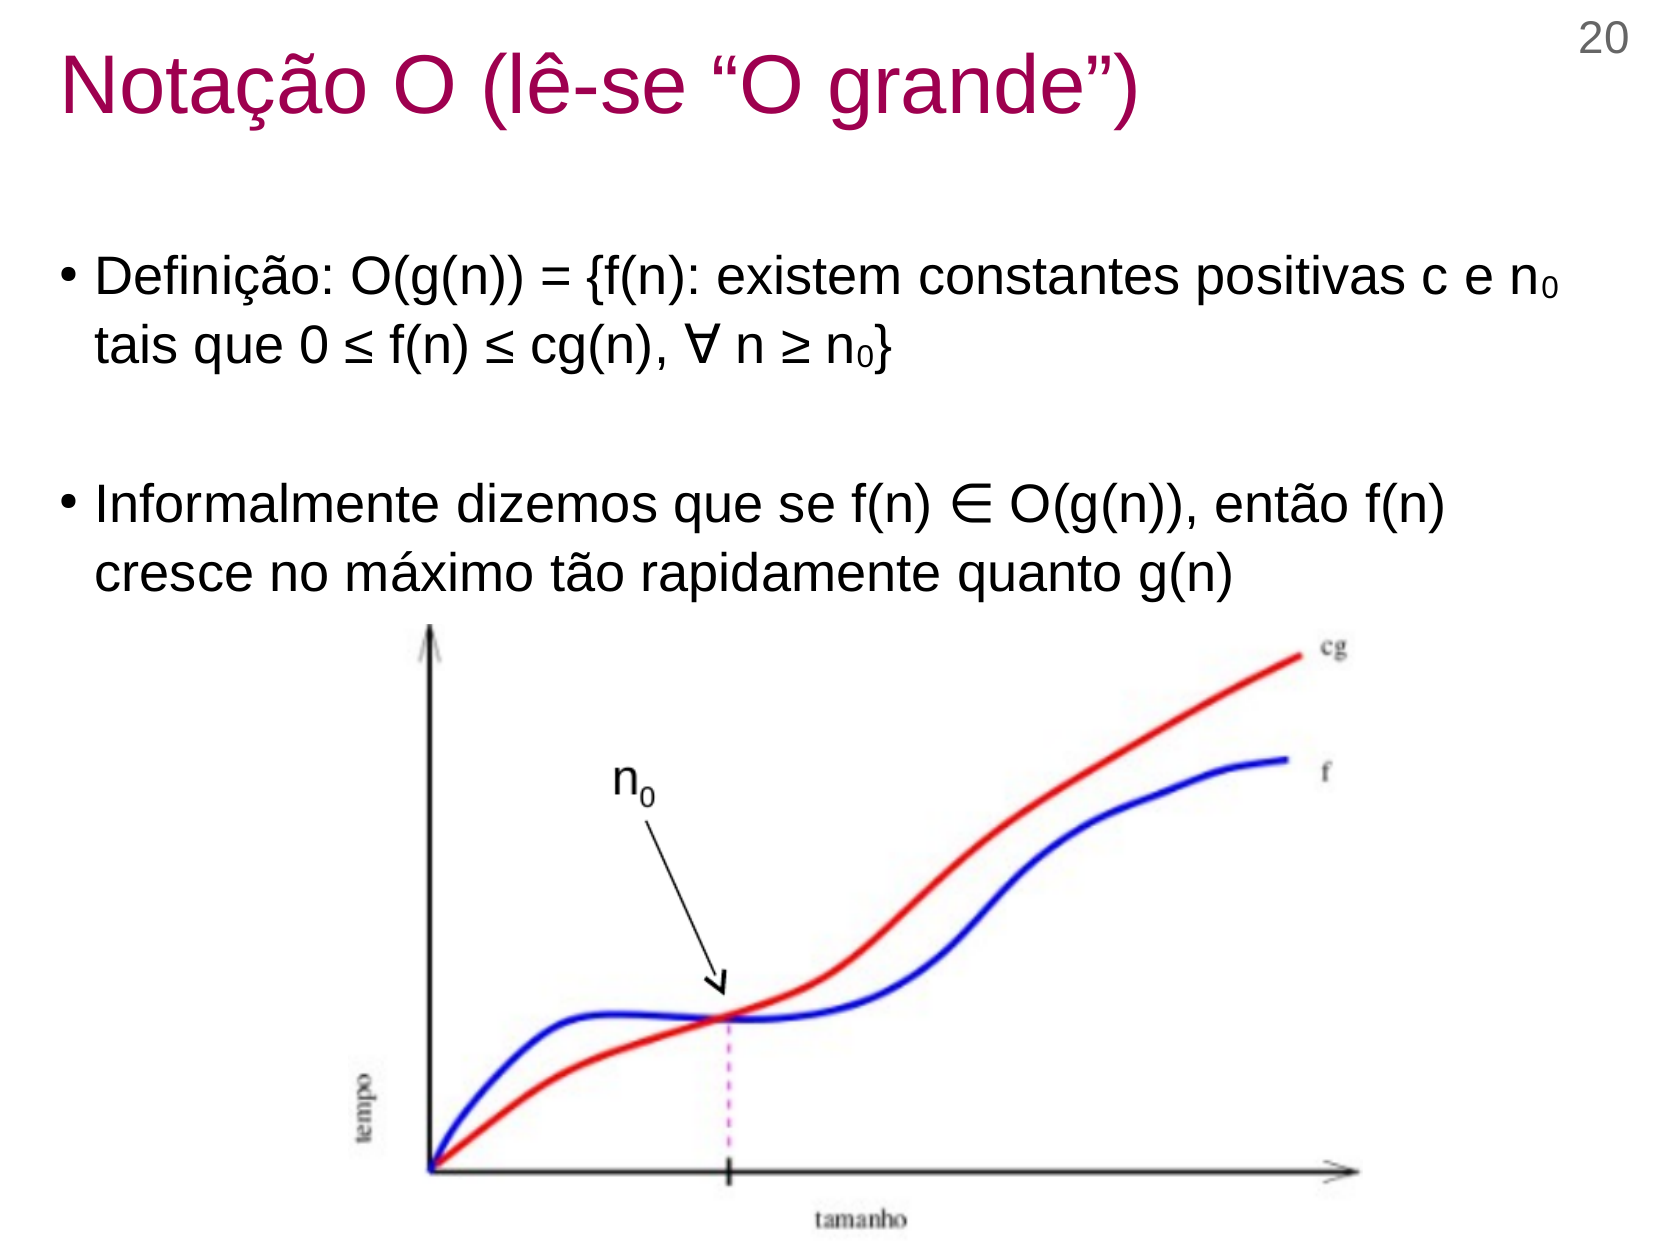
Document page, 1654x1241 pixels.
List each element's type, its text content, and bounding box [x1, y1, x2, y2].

list Definição: O(g(n)) = {f(n): existem constantes positivas c e n0 tais que 0 ≤ f(n) ≤ cg(n), ∀ n ≥ n0} Informalmente dizemos que se f(n) ∈ O(g(n)), então f(n) cresce no máximo tão rapidamente quanto g(n) [59, 236, 1595, 1211]
picture [348, 624, 1363, 1241]
title Notação O (lê-se “O grande”) [59, 29, 1595, 148]
